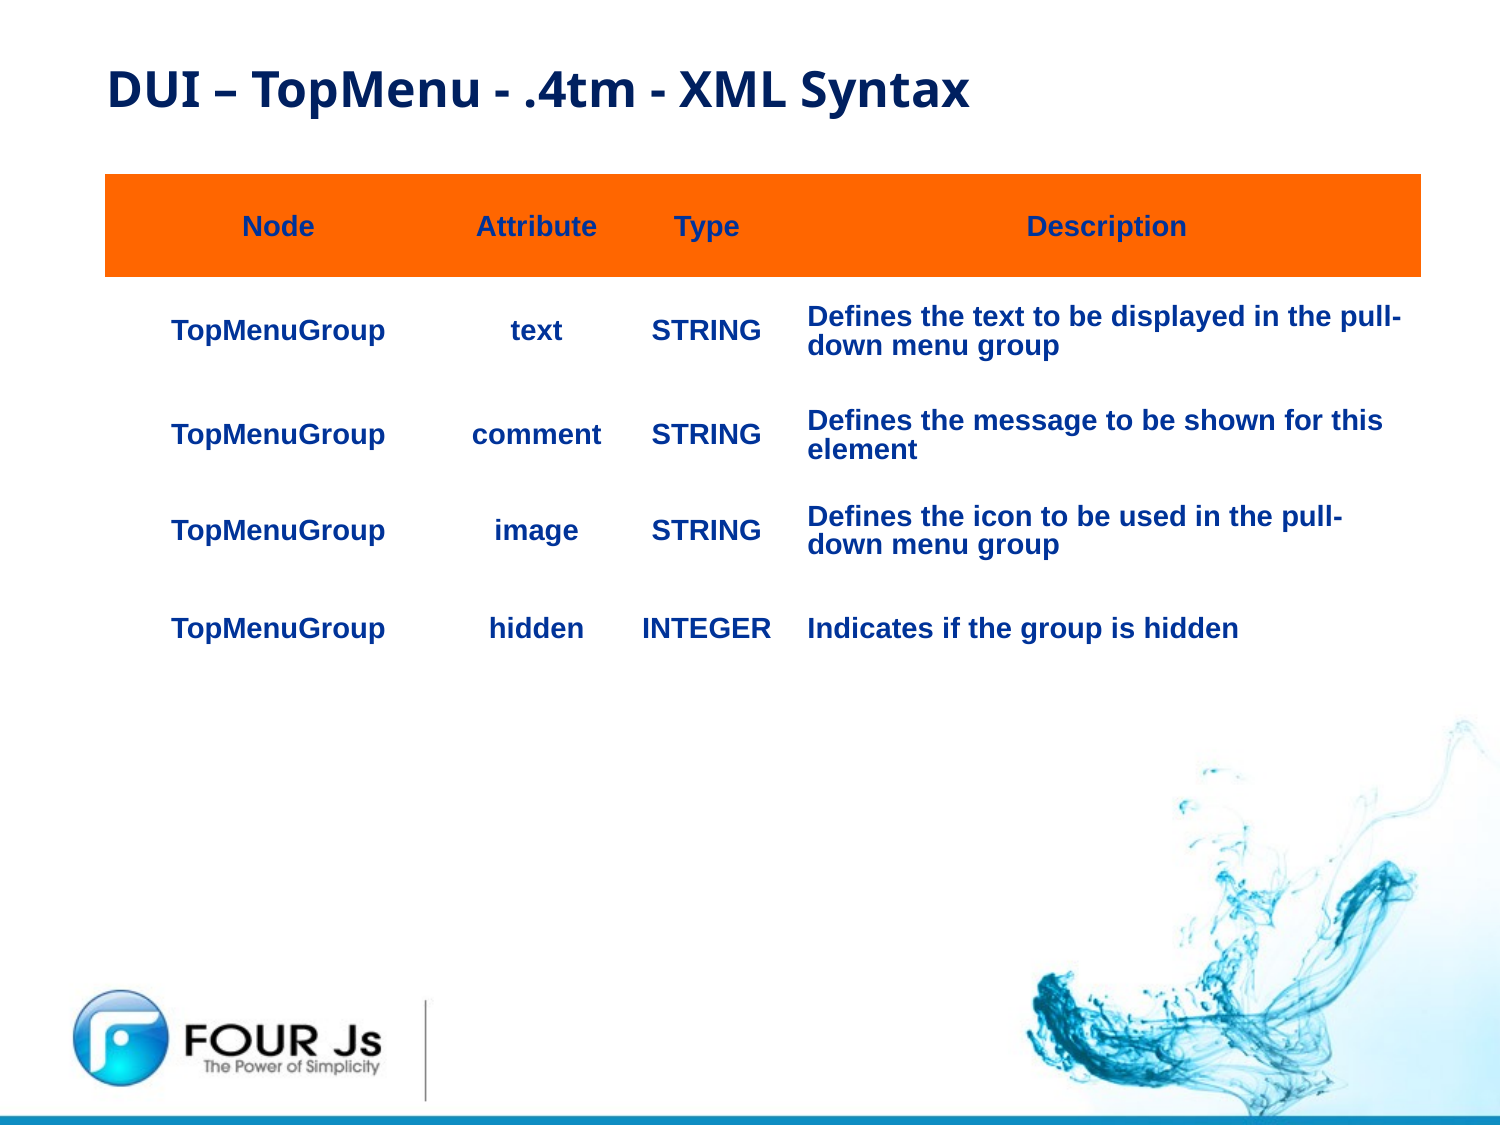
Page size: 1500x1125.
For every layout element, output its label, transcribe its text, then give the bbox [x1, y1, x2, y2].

table_cell TopMenuGroup [105, 382, 452, 484]
table_header Node [105, 174, 452, 277]
table_cell Defines the message to be shown for this element [792, 382, 1421, 484]
table_header Type [621, 174, 792, 277]
table_cell STRING [621, 277, 792, 382]
table_cell comment [452, 382, 621, 484]
table_cell TopMenuGroup [105, 277, 452, 382]
table_cell TopMenuGroup [105, 574, 452, 680]
table_cell hidden [452, 574, 621, 680]
table_header Description [792, 174, 1421, 277]
table_cell STRING [621, 484, 792, 574]
table_cell TopMenuGroup [105, 484, 452, 574]
table_cell Defines the icon to be used in the pull-down menu group [792, 484, 1421, 574]
table_cell image [452, 484, 621, 574]
table_cell STRING [621, 382, 792, 484]
text_box [11, 145, 1372, 922]
table_cell text [452, 277, 621, 382]
table_cell INTEGER [621, 574, 792, 680]
table_header Attribute [452, 174, 621, 277]
table_cell Defines the text to be displayed in the pull-down menu group [792, 277, 1421, 382]
table_cell Indicates if the group is hidden [792, 574, 1421, 680]
title DUI – TopMenu - .4tm - XML Syntax [106, 35, 1388, 142]
picture [0, 0, 1500, 1122]
